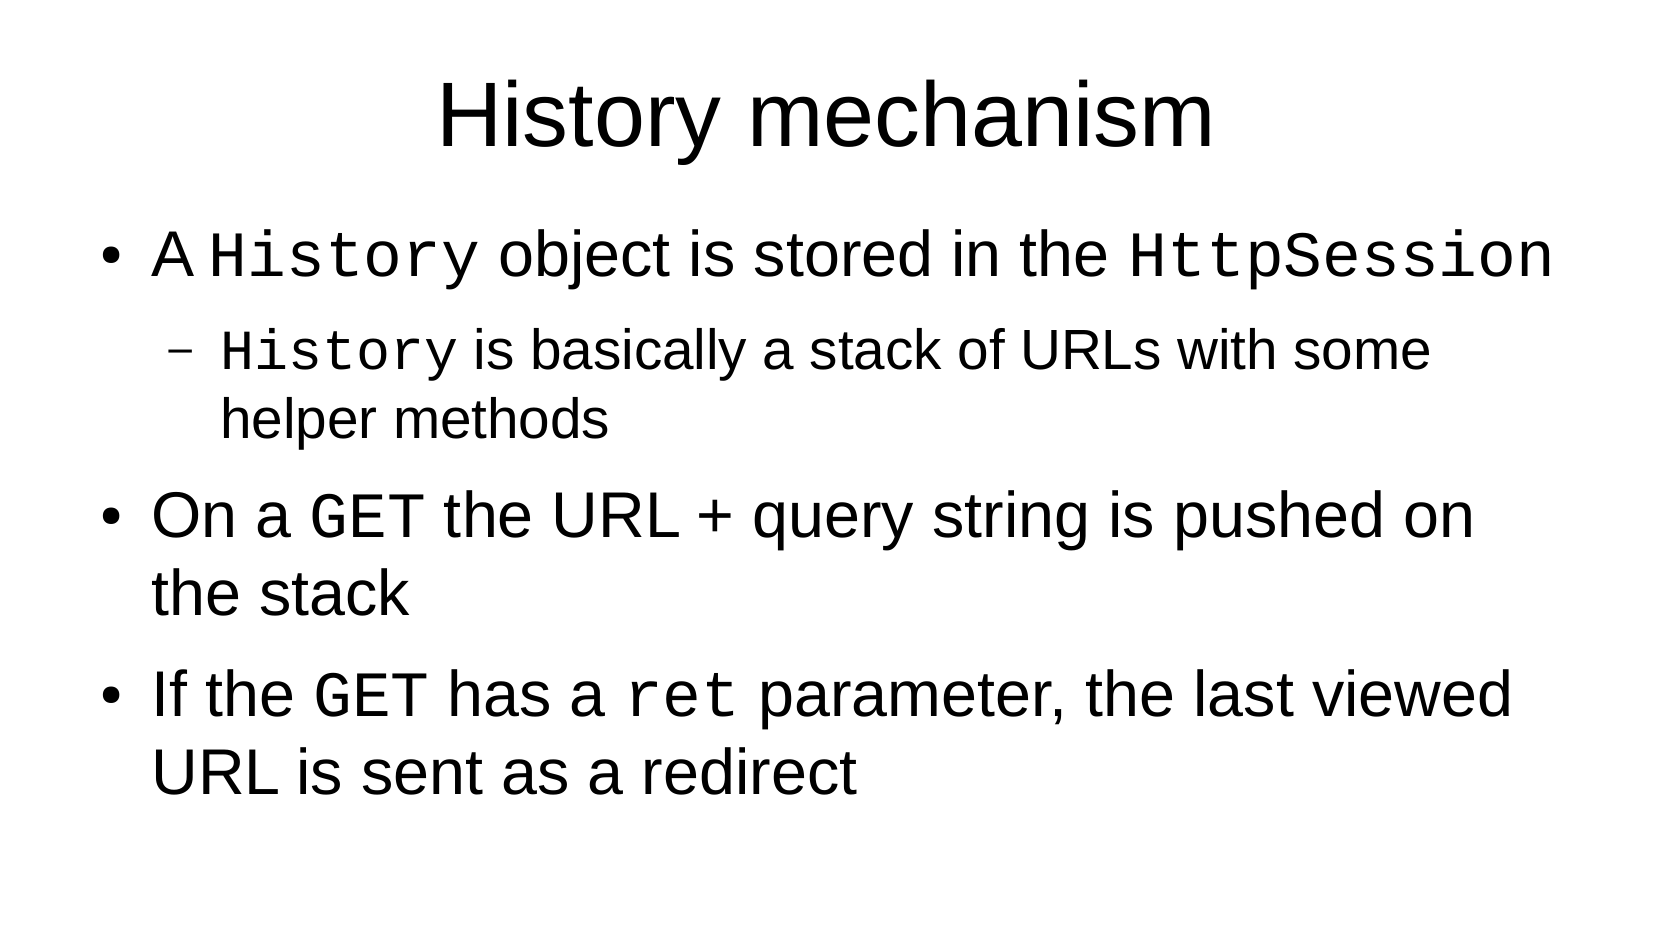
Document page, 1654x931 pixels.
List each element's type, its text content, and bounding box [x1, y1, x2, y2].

list A History object is stored in the HttpSession History is basically a stack of URLs with some helper methods On a GET the URL + query string is pushed on the stack If the GET has a ret parameter, the last viewed URL is sent as a redirect [82, 217, 1571, 863]
title History mechanism [82, 37, 1571, 193]
